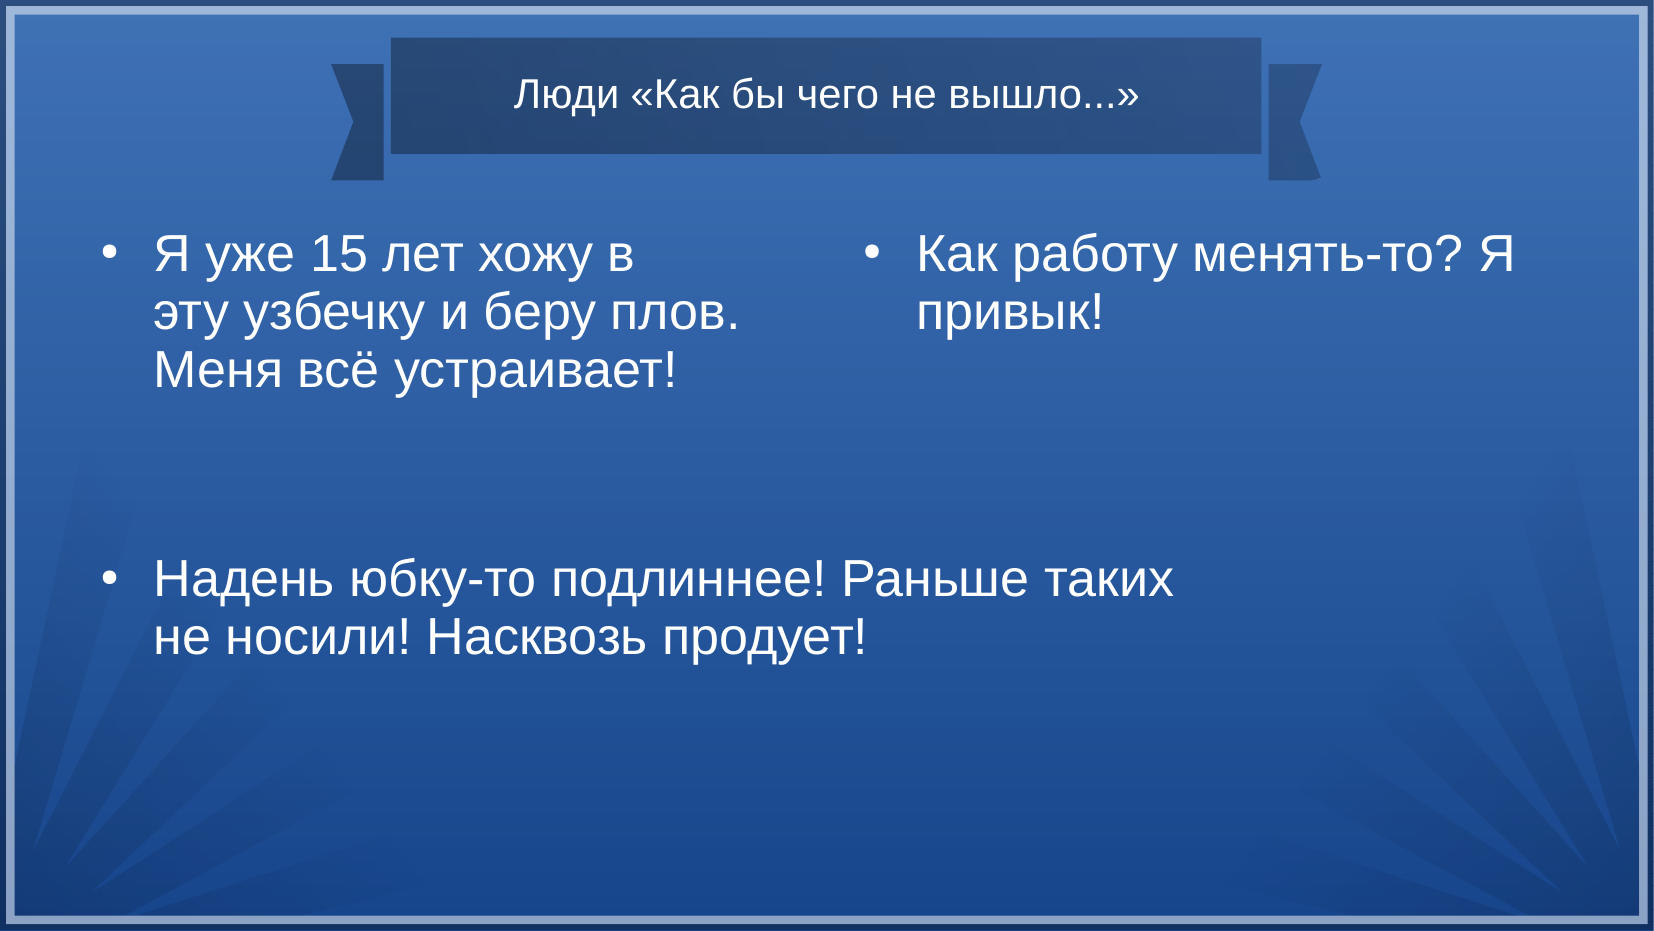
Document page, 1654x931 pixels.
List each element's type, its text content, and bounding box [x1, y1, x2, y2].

list Я уже 15 лет хожу в эту узбечку и беру плов. Меня всё устраивает! [82, 224, 809, 522]
list Надень юбку-то подлиннее! Раньше таких не носили! Насквозь продует! [82, 549, 1571, 847]
list Как работу менять-то? Я привык! [845, 224, 1572, 522]
title Люди «Как бы чего не вышло...» [389, 35, 1264, 154]
